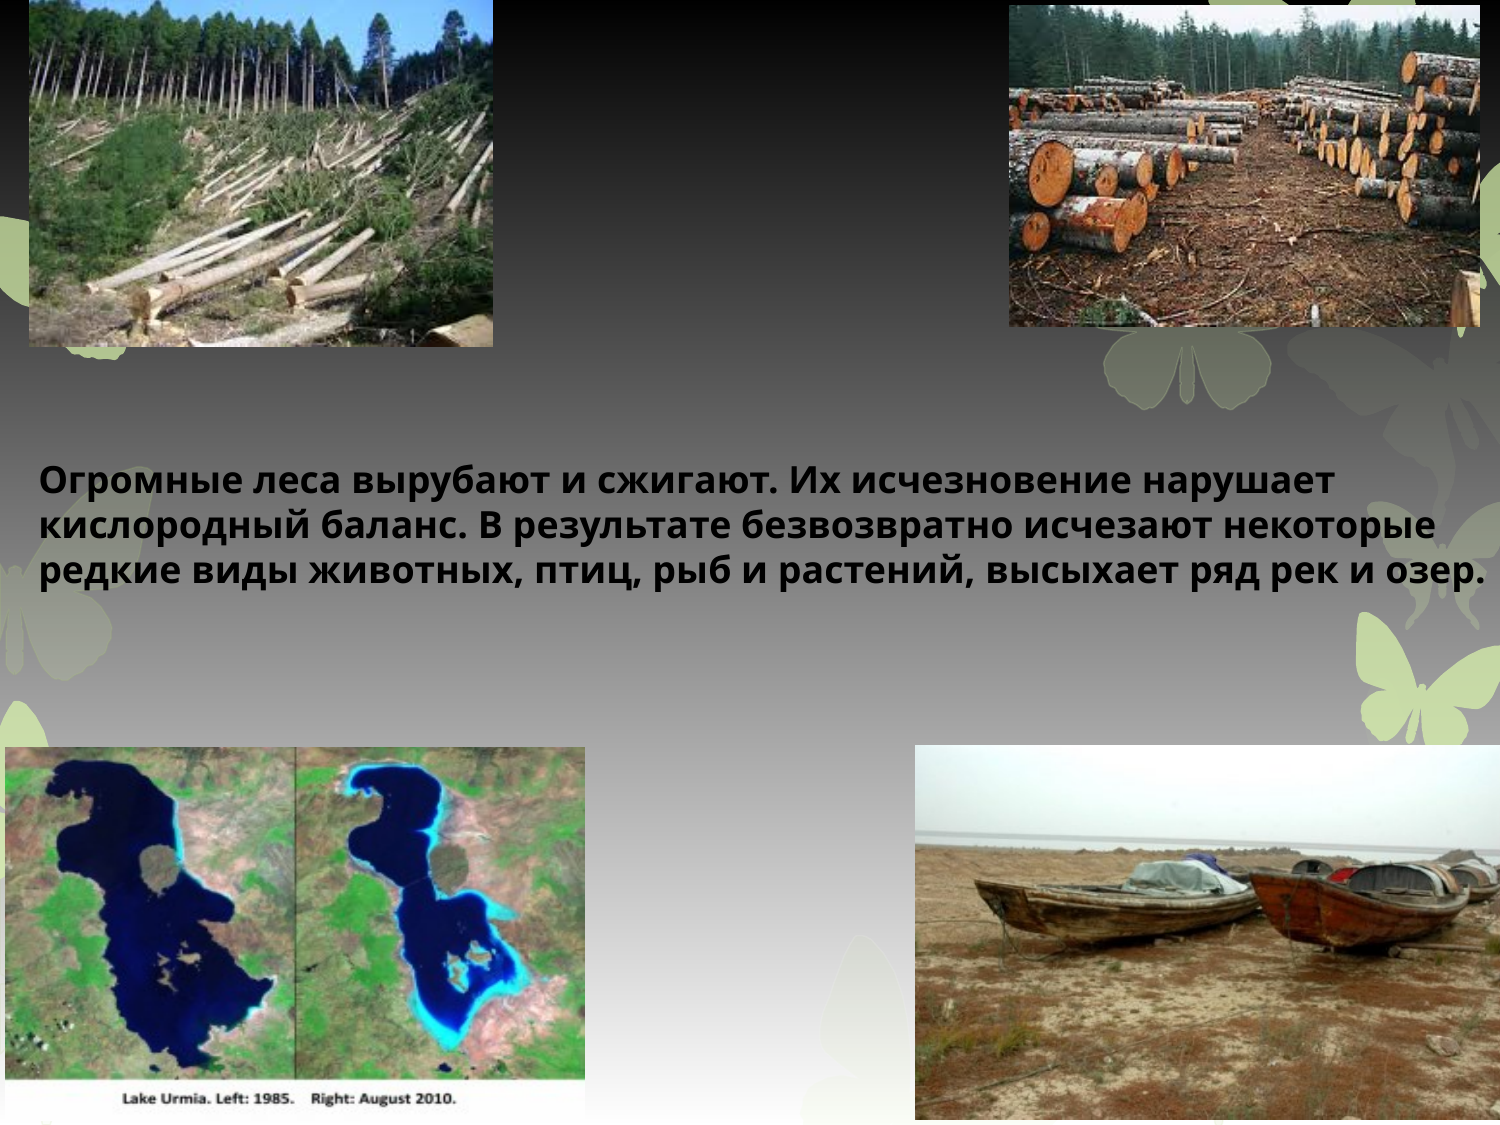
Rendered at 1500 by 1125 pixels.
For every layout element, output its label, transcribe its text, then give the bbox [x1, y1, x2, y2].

picture [1009, 5, 1480, 327]
title Огромные леса вырубают и сжигают. Их исчезновение нарушает кислородный баланс. В результате безвозвратно исчезают некоторые редкие виды животных, птиц, рыб и растений, высыхает ряд рек и озер. [23, 448, 1500, 839]
picture [29, 0, 493, 347]
picture [915, 745, 1500, 1120]
picture [5, 747, 585, 1121]
